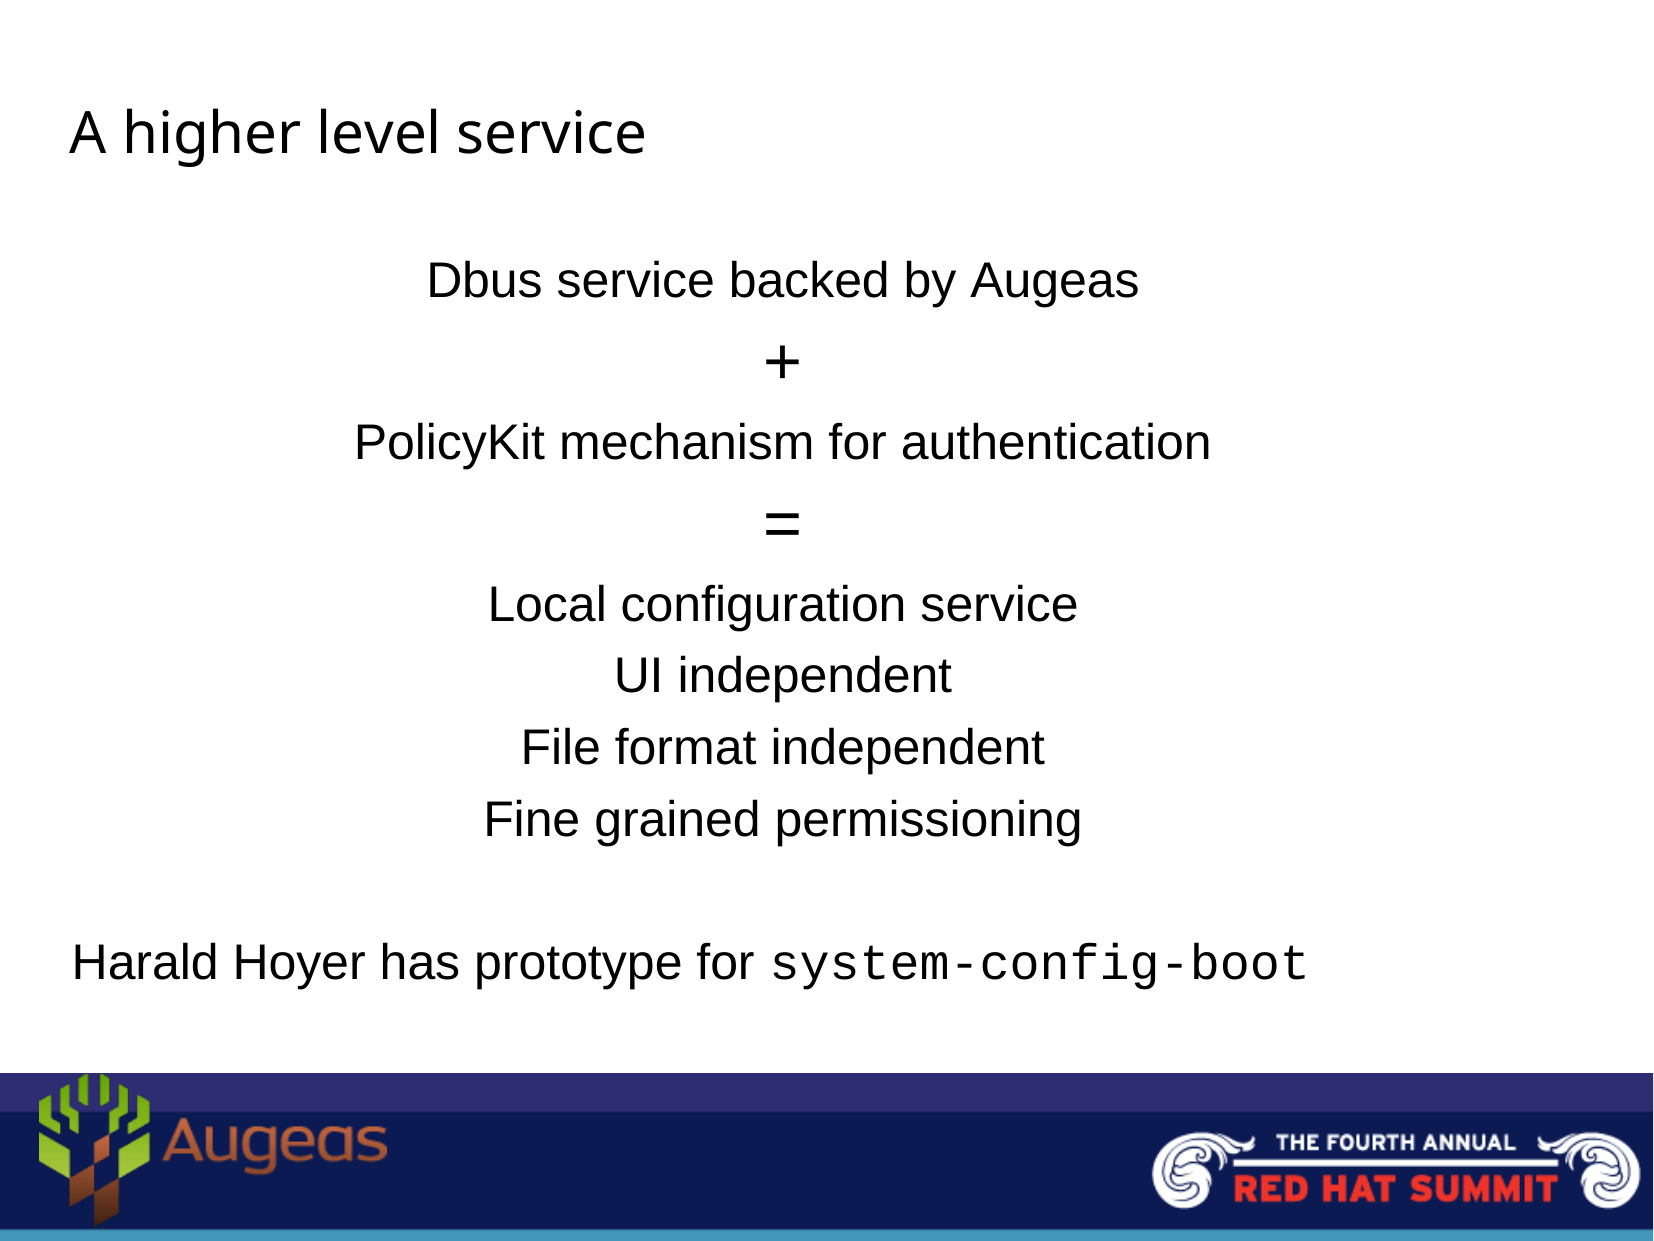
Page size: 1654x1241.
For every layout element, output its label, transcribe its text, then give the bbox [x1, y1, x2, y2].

title A higher level service [69, 71, 1501, 190]
picture [0, 1073, 1654, 1241]
list Dbus service backed by Augeas + PolicyKit mechanism for authentication = Local configuration service UI independent File format independent Fine grained permissioning Harald Hoyer has prototype for system-config-boot [71, 180, 1495, 1089]
